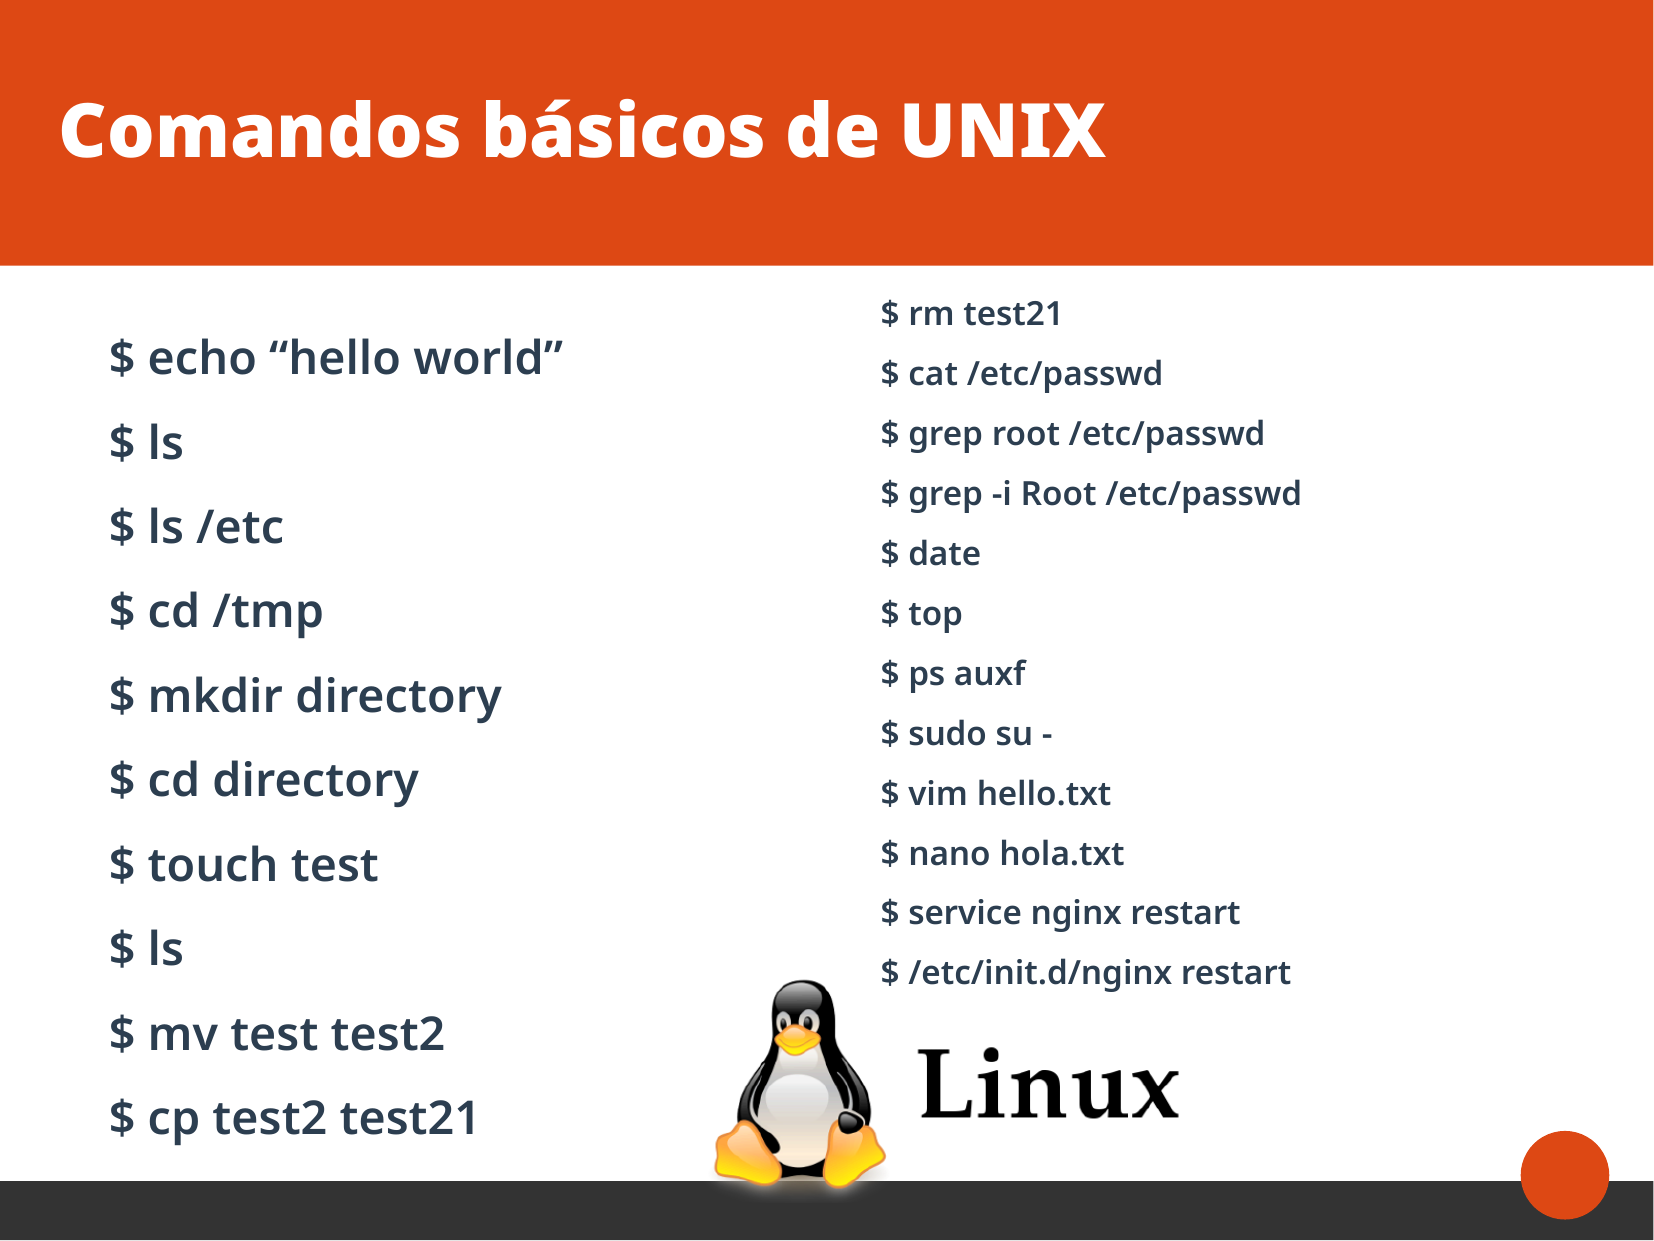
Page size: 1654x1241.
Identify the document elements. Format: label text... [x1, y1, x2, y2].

title Comandos básicos de UNIX [59, 49, 1595, 207]
list $ rm test21 $ cat /etc/passwd $ grep root /etc/passwd $ grep -i Root /etc/passwd $ date $ top $ ps auxf $ sudo su - $ vim hello.txt $ nano hola.txt $ service nginx restart $ /etc/init.d/nginx restart [845, 290, 1572, 1010]
picture [696, 968, 1193, 1203]
list $ echo “hello world” $ ls $ ls /etc $ cd /tmp $ mkdir directory $ cd directory $ touch test $ ls $ mv test test2 $ cp test2 test21 [59, 324, 809, 1152]
